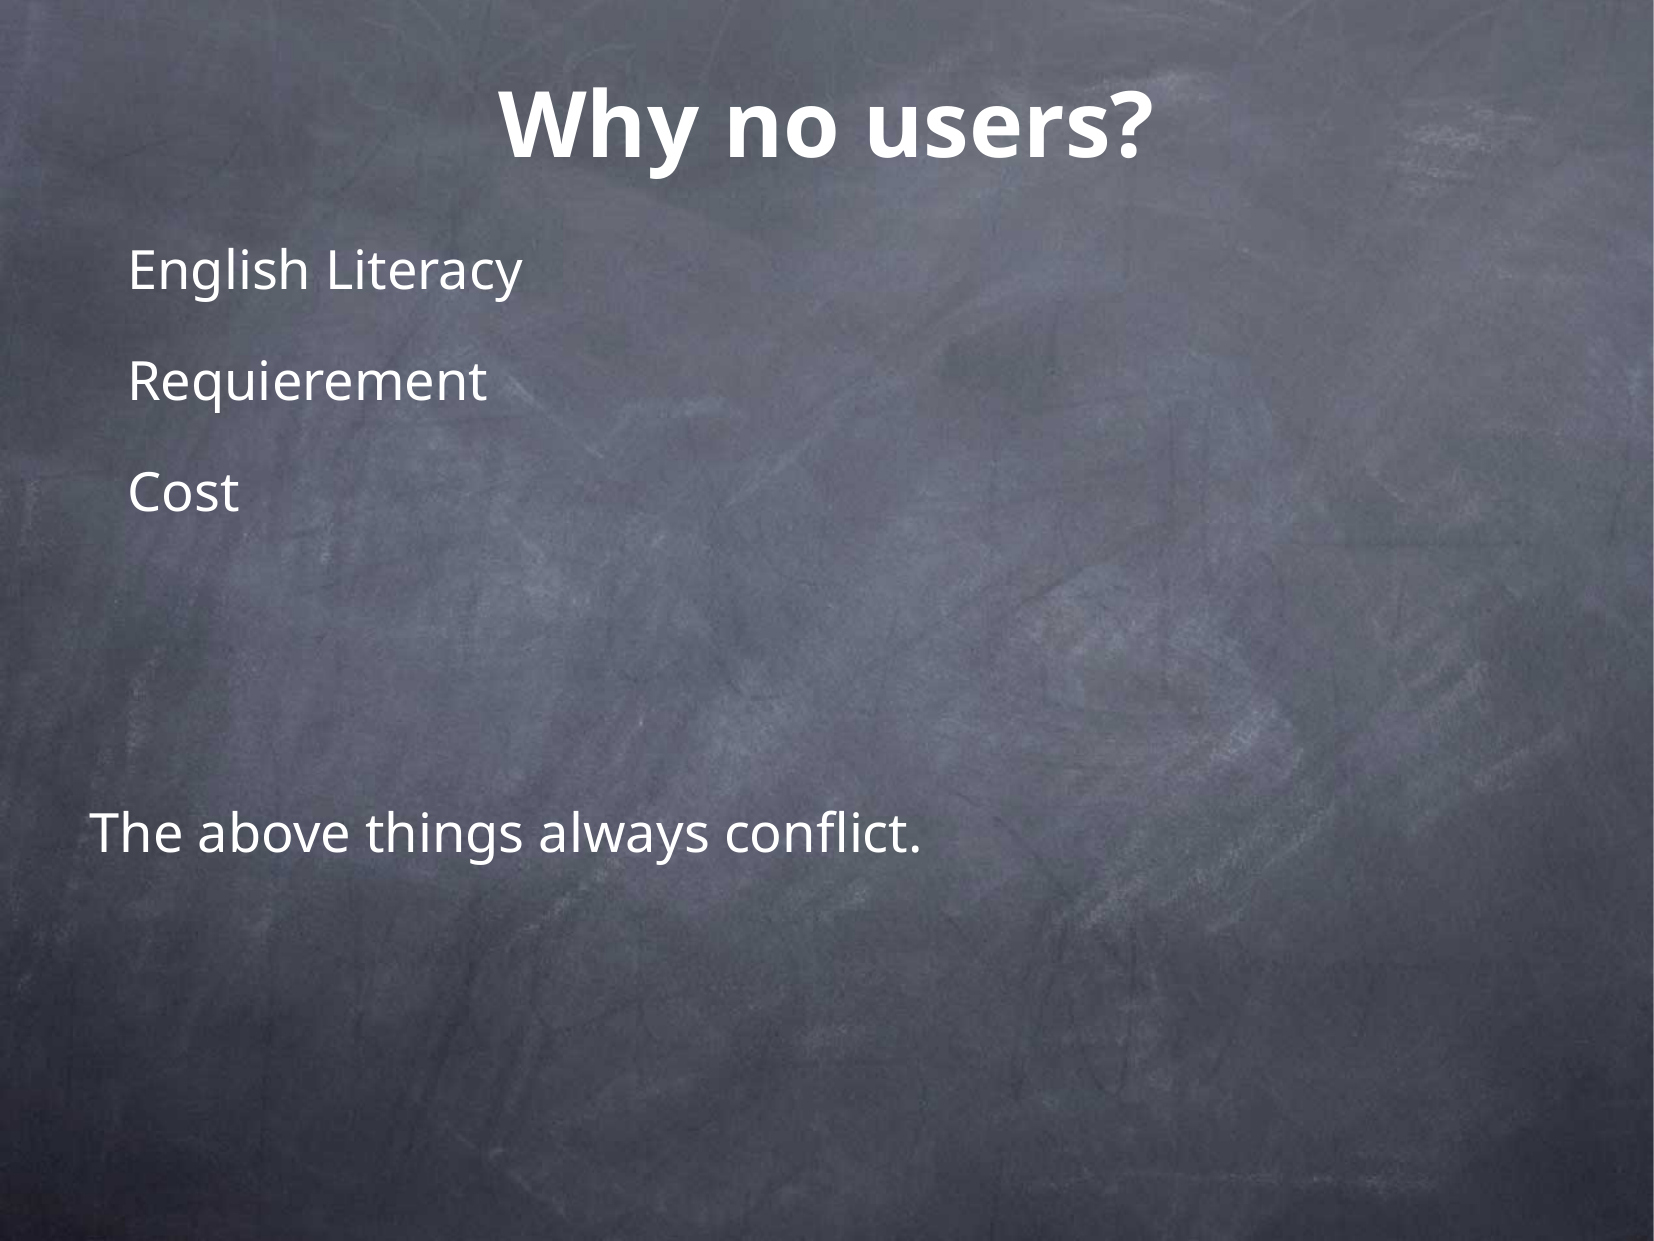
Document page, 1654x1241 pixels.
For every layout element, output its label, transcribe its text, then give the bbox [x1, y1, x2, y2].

text_box [150, 468, 1501, 1163]
picture [0, 0, 1654, 1241]
text_box English Literacy Requierement Cost [112, 187, 1501, 488]
text_box The above things always conflict. [75, 750, 1463, 926]
title Why no users? [82, 56, 1571, 188]
